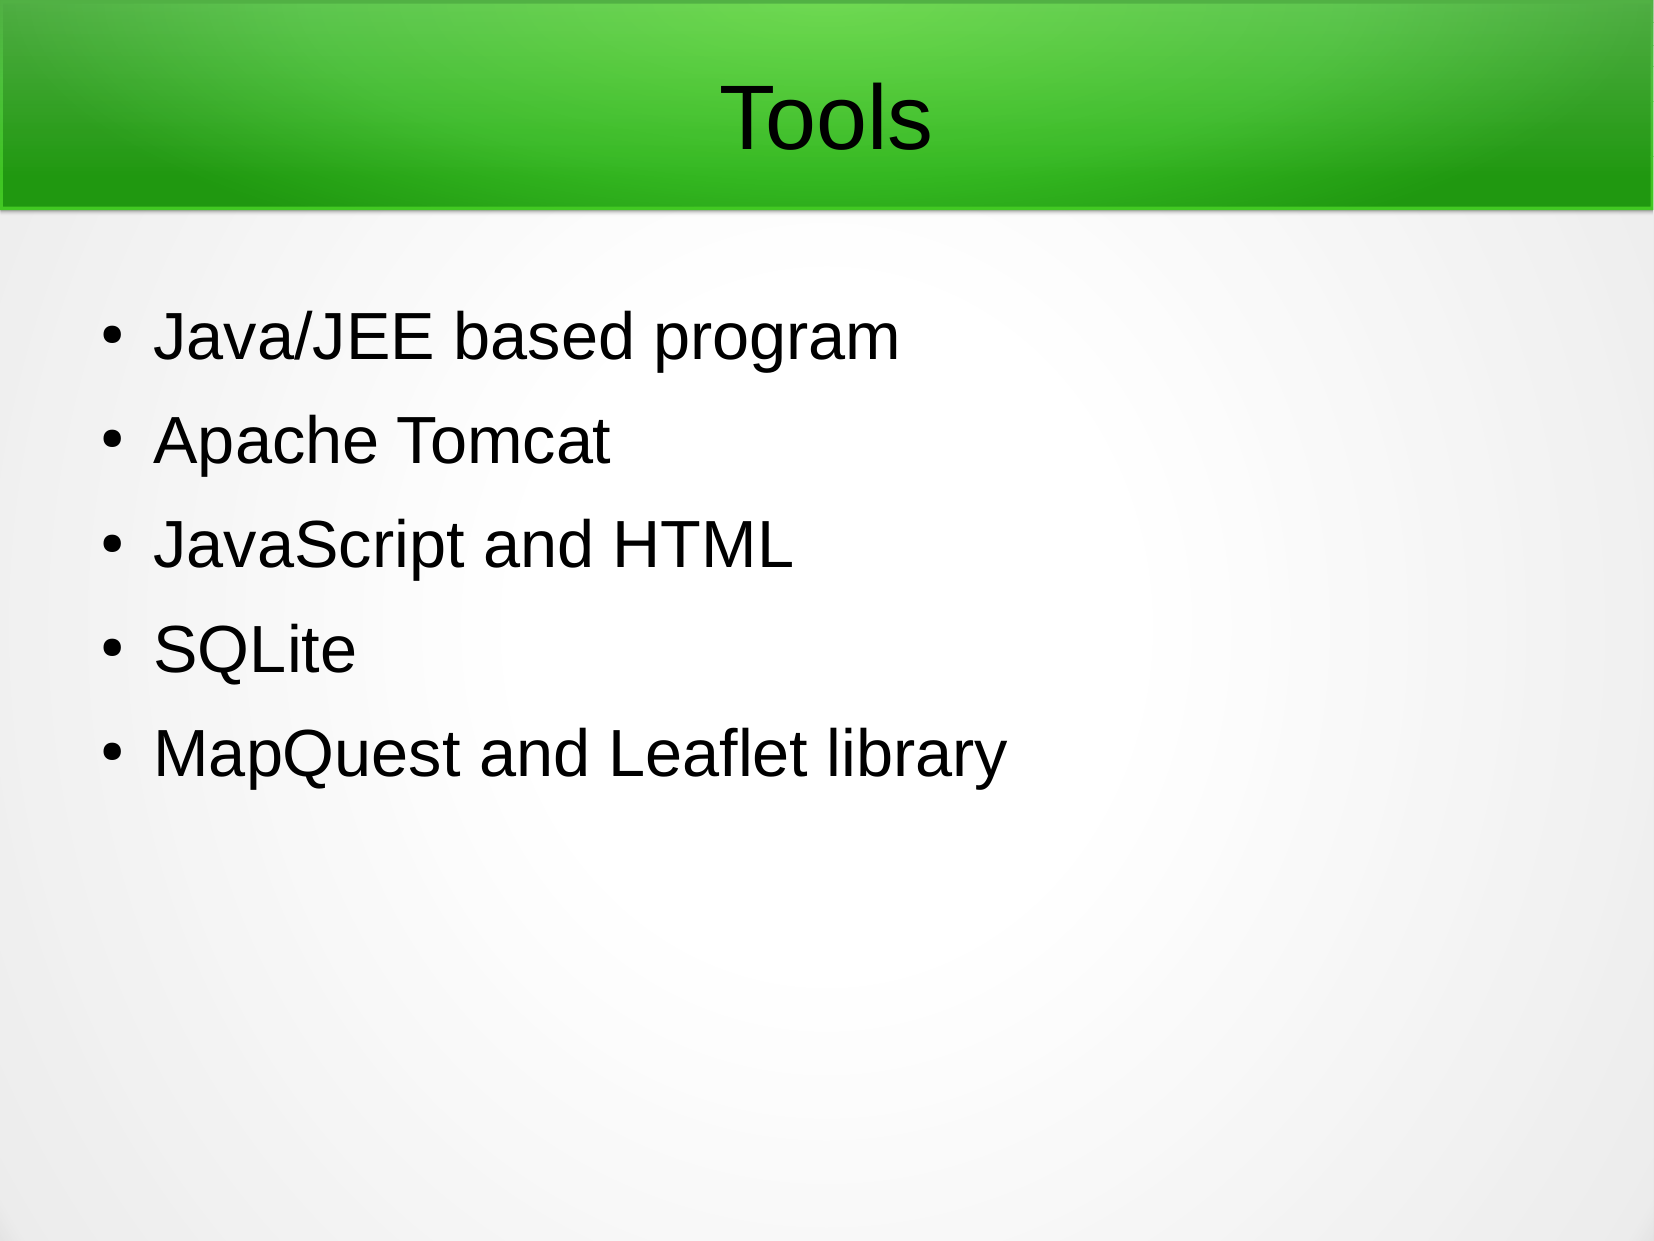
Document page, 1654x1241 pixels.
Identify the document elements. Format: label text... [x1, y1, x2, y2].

list Java/JEE based program Apache Tomcat JavaScript and HTML SQLite MapQuest and Leaflet library [82, 299, 1571, 1019]
title Tools [82, 44, 1571, 192]
